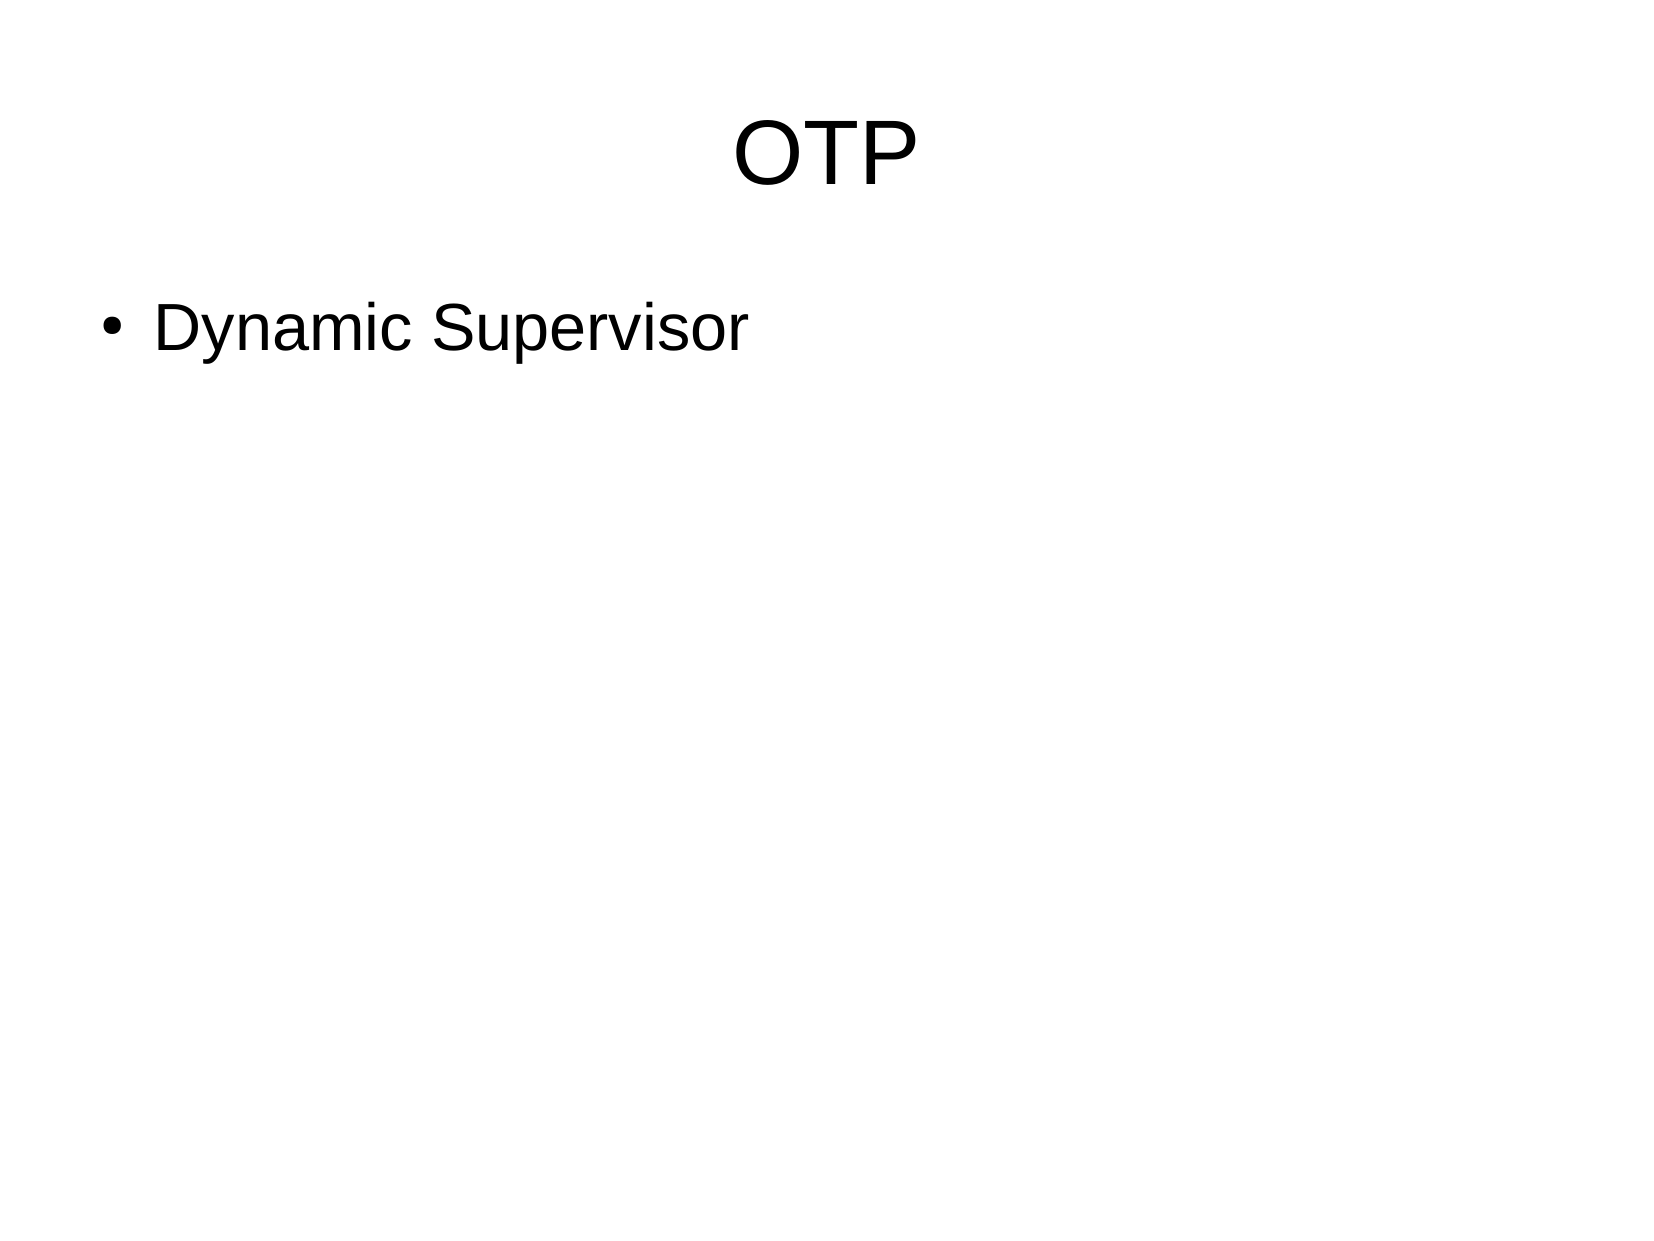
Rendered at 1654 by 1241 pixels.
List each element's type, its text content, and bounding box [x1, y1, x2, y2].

title OTP [82, 49, 1571, 257]
list Dynamic Supervisor [82, 290, 1571, 1010]
